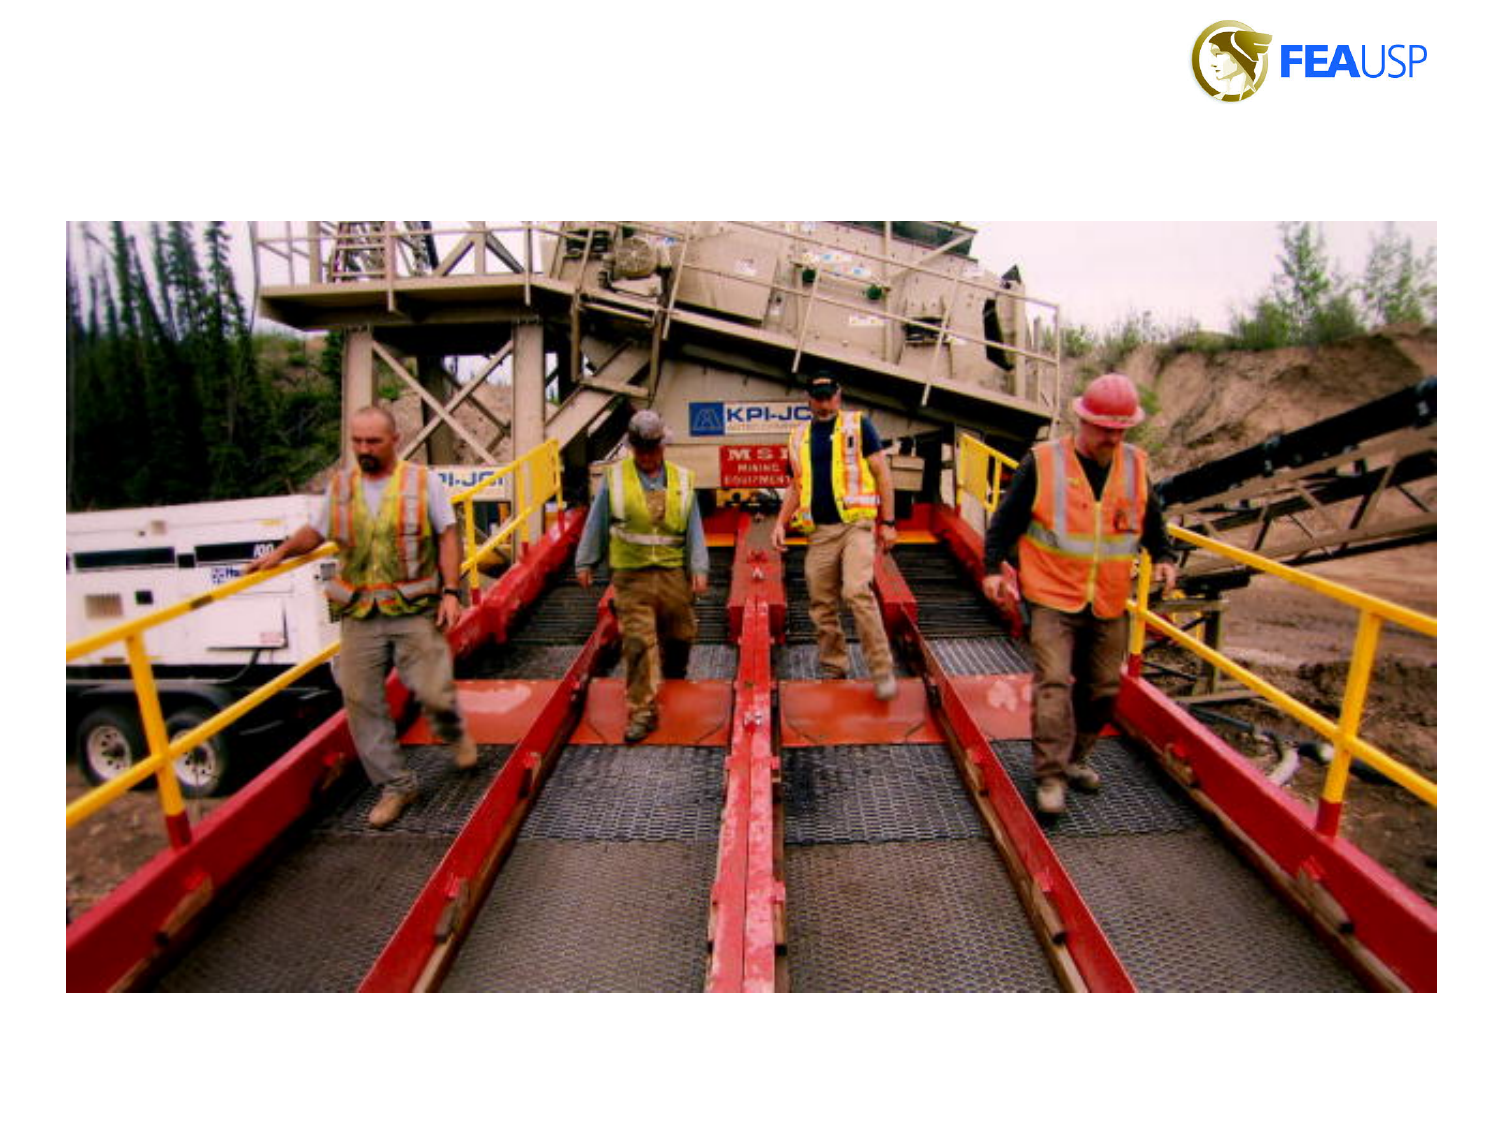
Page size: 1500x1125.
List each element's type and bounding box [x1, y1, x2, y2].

picture [66, 221, 1437, 993]
picture [1187, 19, 1427, 105]
